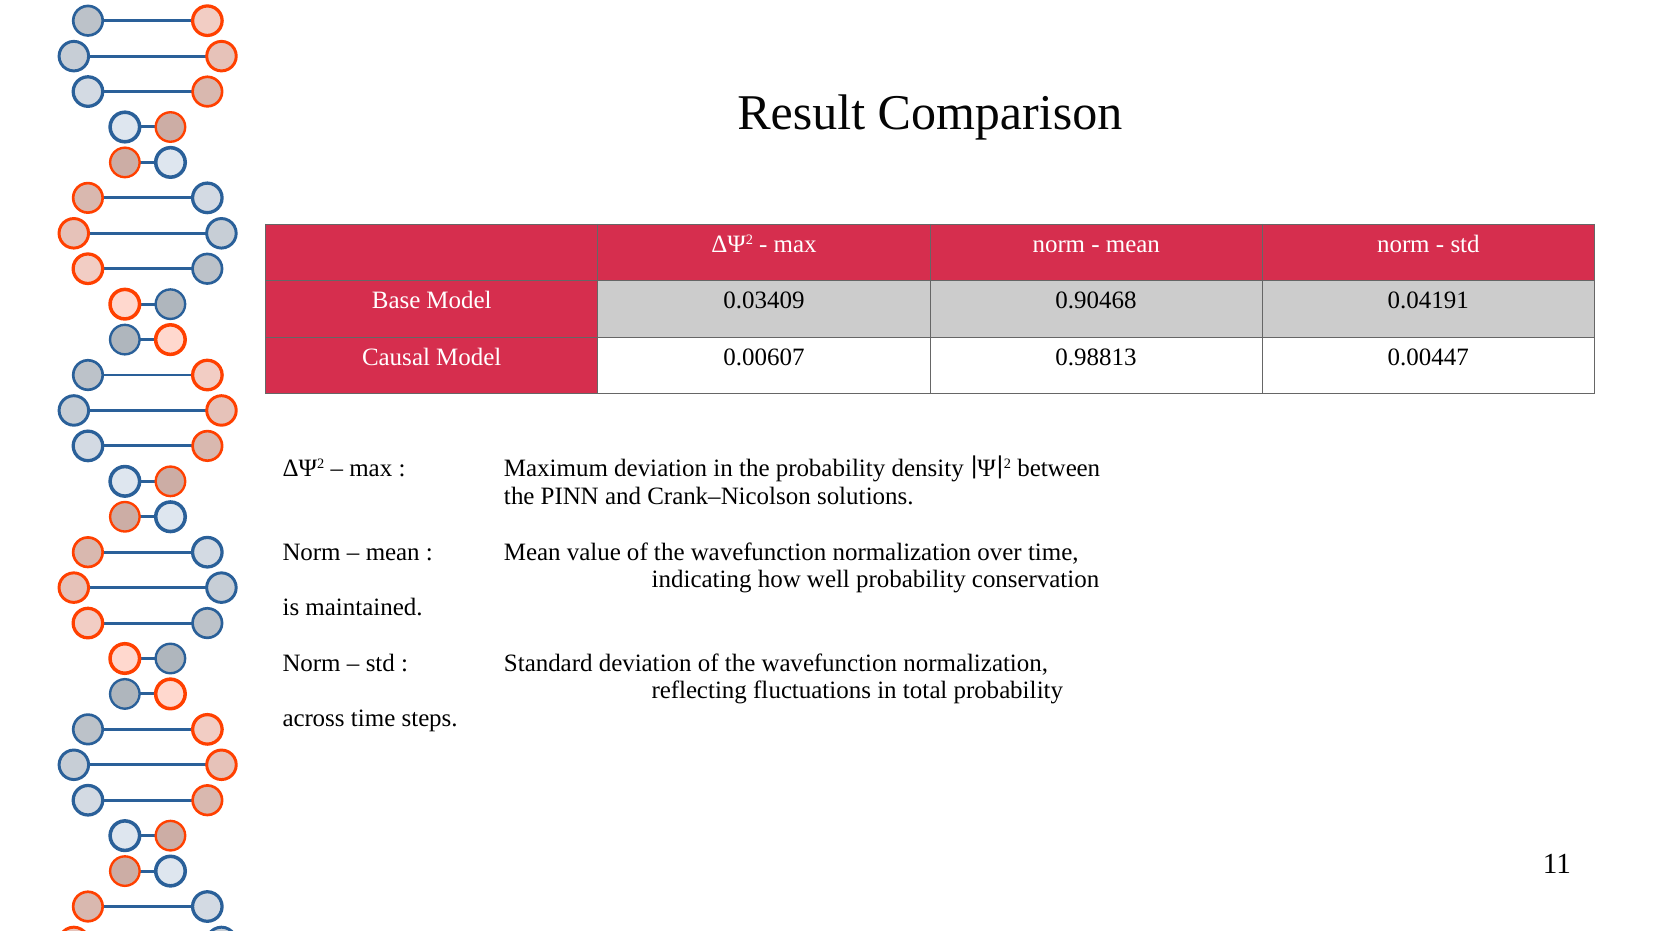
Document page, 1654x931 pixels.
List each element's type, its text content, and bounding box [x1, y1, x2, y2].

table_cell 0.04191 [1263, 281, 1594, 337]
table_cell 0.03409 [598, 281, 930, 337]
table_cell Causal Model [266, 338, 597, 393]
table_header norm - std [1263, 225, 1594, 280]
table_cell 0.00607 [598, 338, 930, 393]
table_header ΔΨ2 - max [598, 225, 930, 280]
title Result Comparison [265, 35, 1595, 189]
table_header norm - mean [931, 225, 1262, 280]
table_cell 0.98813 [931, 338, 1262, 393]
text_box ΔΨ2 – max : Maximum deviation in the probability density ∣Ψ∣2 between the PINN and Crank–Nicolson solutions. Norm – mean : Mean value of the wavefunction normalization over time, indicating how well probability conservation is maintained. Norm – std : Standard deviation of the wavefunction normalization, reflecting fluctuations in total probability across time steps. [267, 447, 1119, 691]
table_cell 0.00447 [1263, 338, 1594, 393]
table_header [266, 225, 597, 280]
table_cell Base Model [266, 281, 597, 337]
table_cell 0.90468 [931, 281, 1262, 337]
